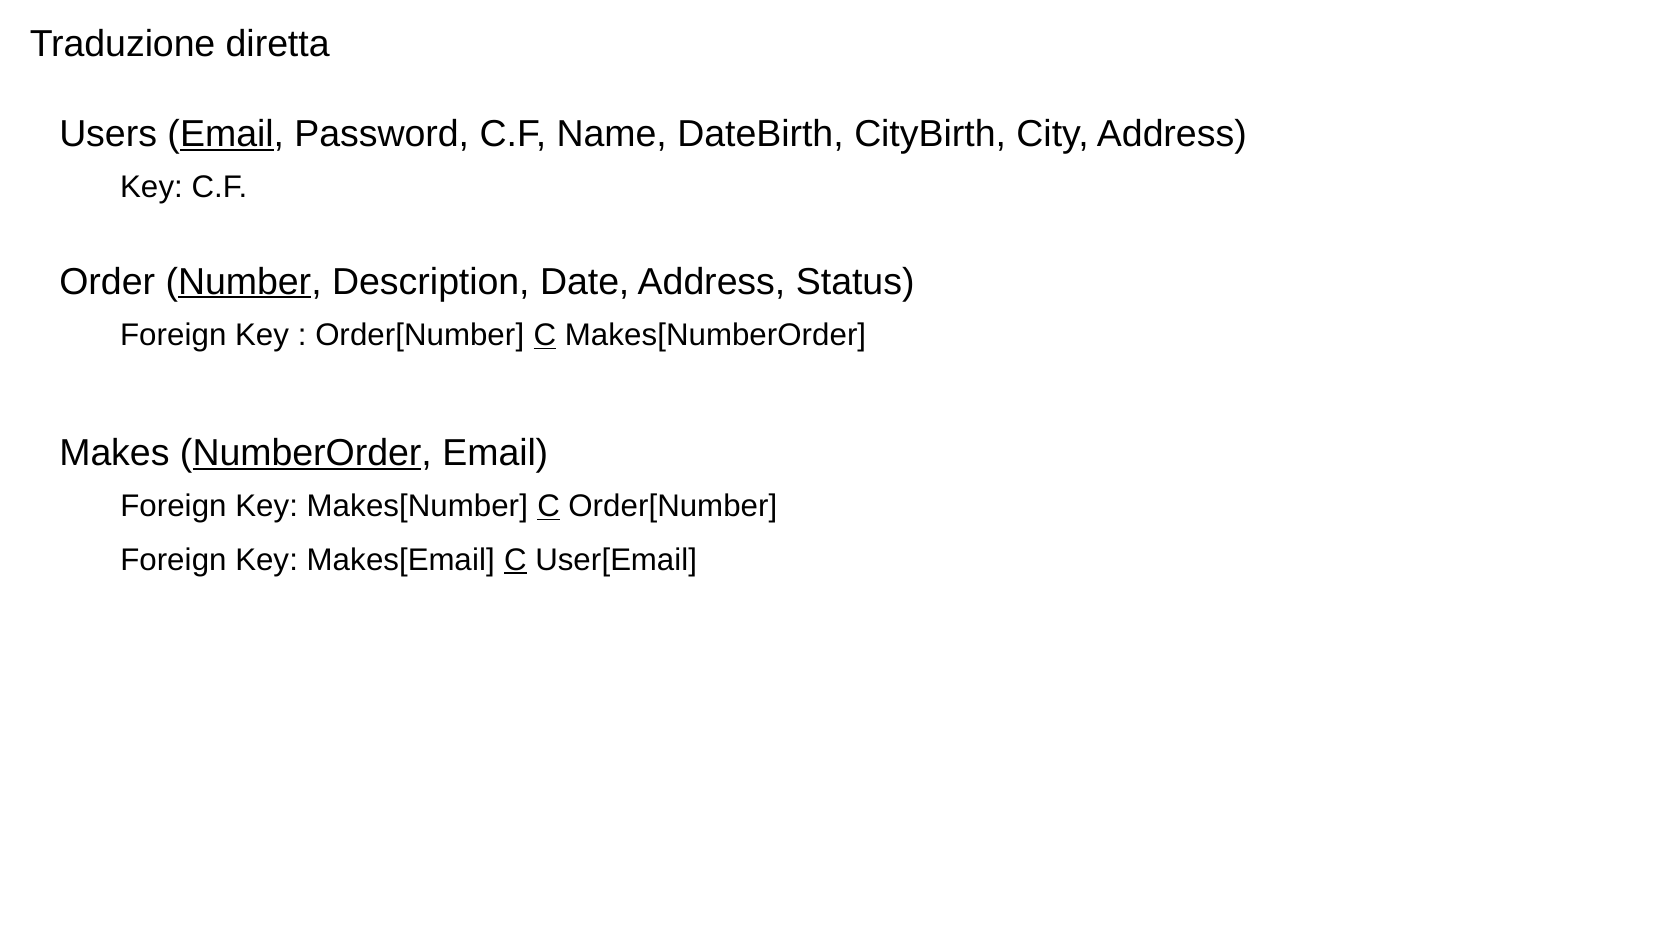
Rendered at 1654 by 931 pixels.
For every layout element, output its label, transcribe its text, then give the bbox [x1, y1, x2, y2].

text_box Foreign Key: Makes[Email] C User[Email] [105, 534, 713, 585]
text_box Users (Email, Password, C.F, Name, DateBirth, CityBirth, City, Address) [44, 105, 1263, 162]
text_box Foreign Key : Order[Number] C Makes[NumberOrder] [105, 309, 882, 360]
text_box Foreign Key: Makes[Number] C Order[Number] [105, 481, 793, 531]
text_box Traduzione diretta [15, 15, 345, 72]
text_box Order (Number, Description, Date, Address, Status) [44, 252, 930, 310]
text_box Key: C.F. [105, 162, 263, 212]
text_box Makes (NumberOrder, Email) [44, 424, 564, 481]
